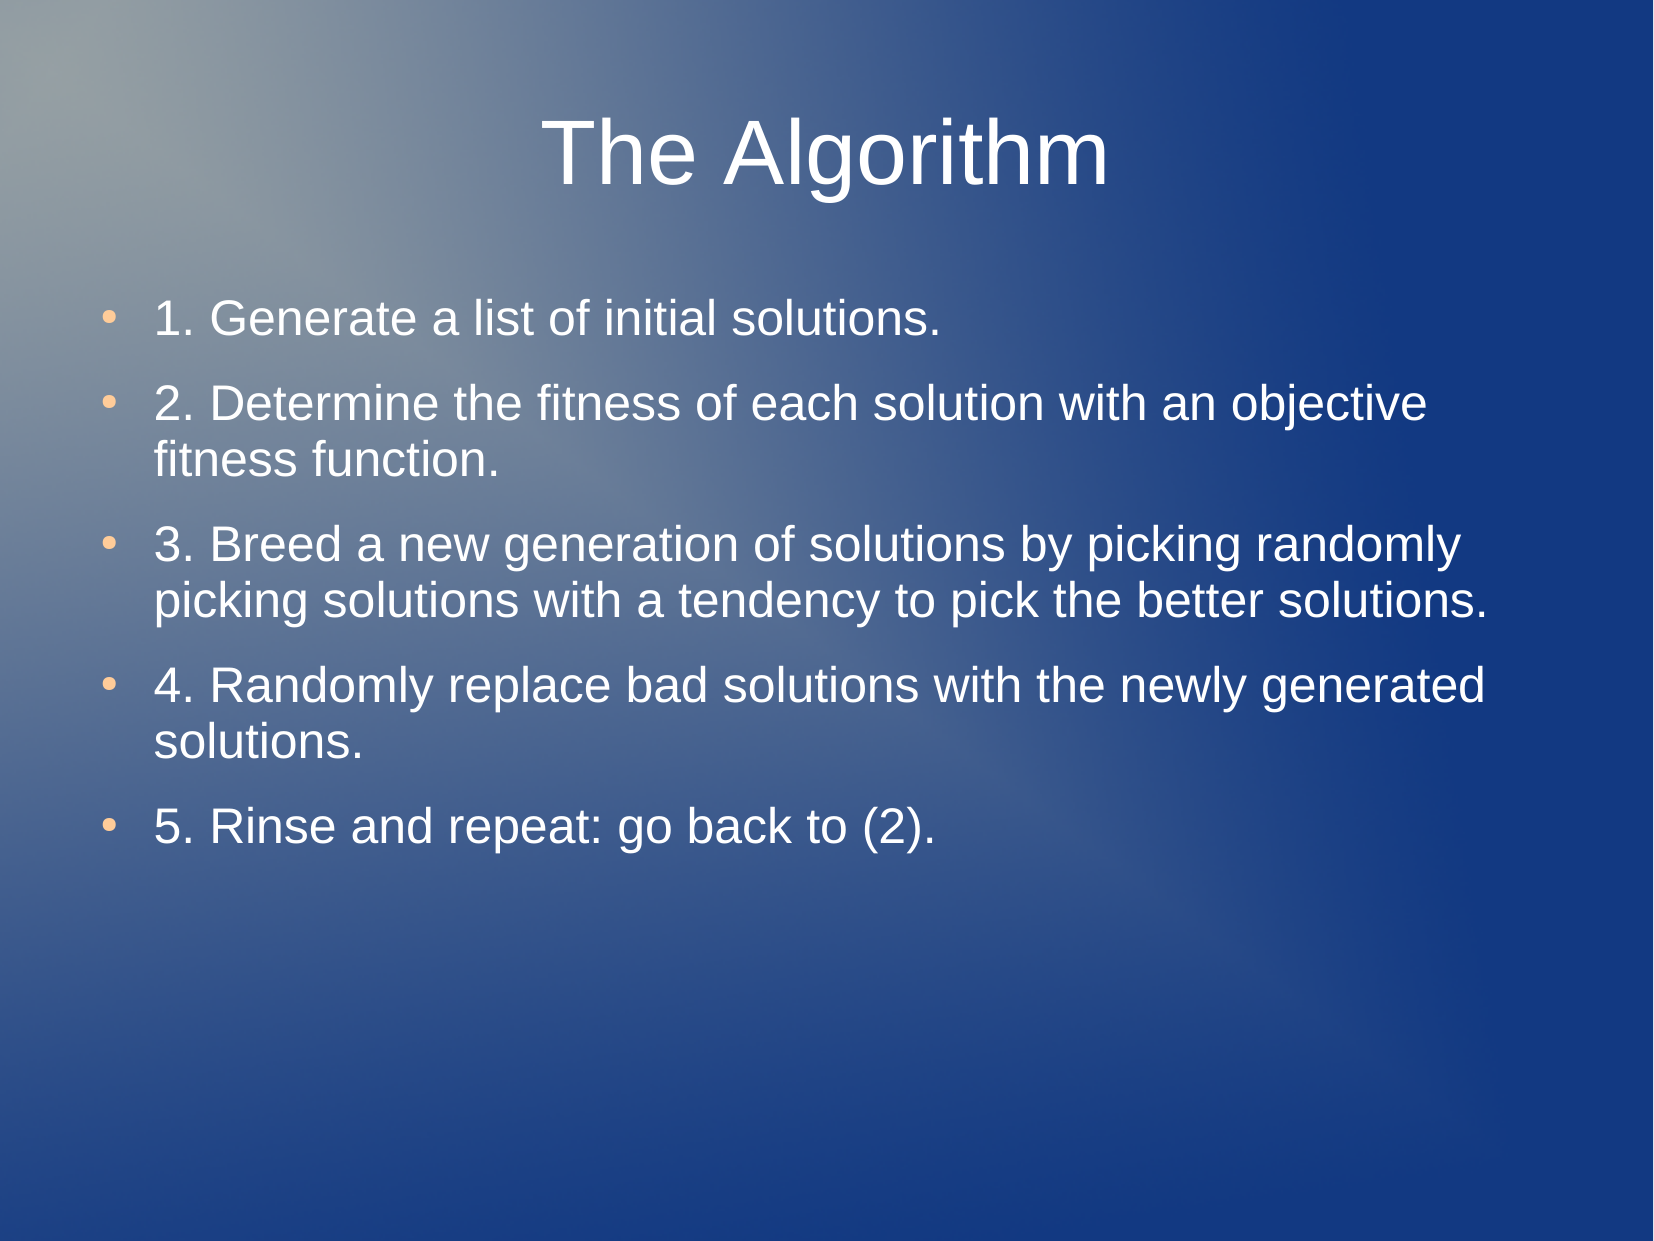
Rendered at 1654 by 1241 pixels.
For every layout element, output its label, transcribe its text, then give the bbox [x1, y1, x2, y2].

list 1. Generate a list of initial solutions. 2. Determine the fitness of each solution with an objective fitness function. 3. Breed a new generation of solutions by picking randomly picking solutions with a tendency to pick the better solutions. 4. Randomly replace bad solutions with the newly generated solutions. 5. Rinse and repeat: go back to (2). [82, 290, 1571, 1109]
title The Algorithm [82, 49, 1571, 257]
picture [0, 0, 1654, 1241]
